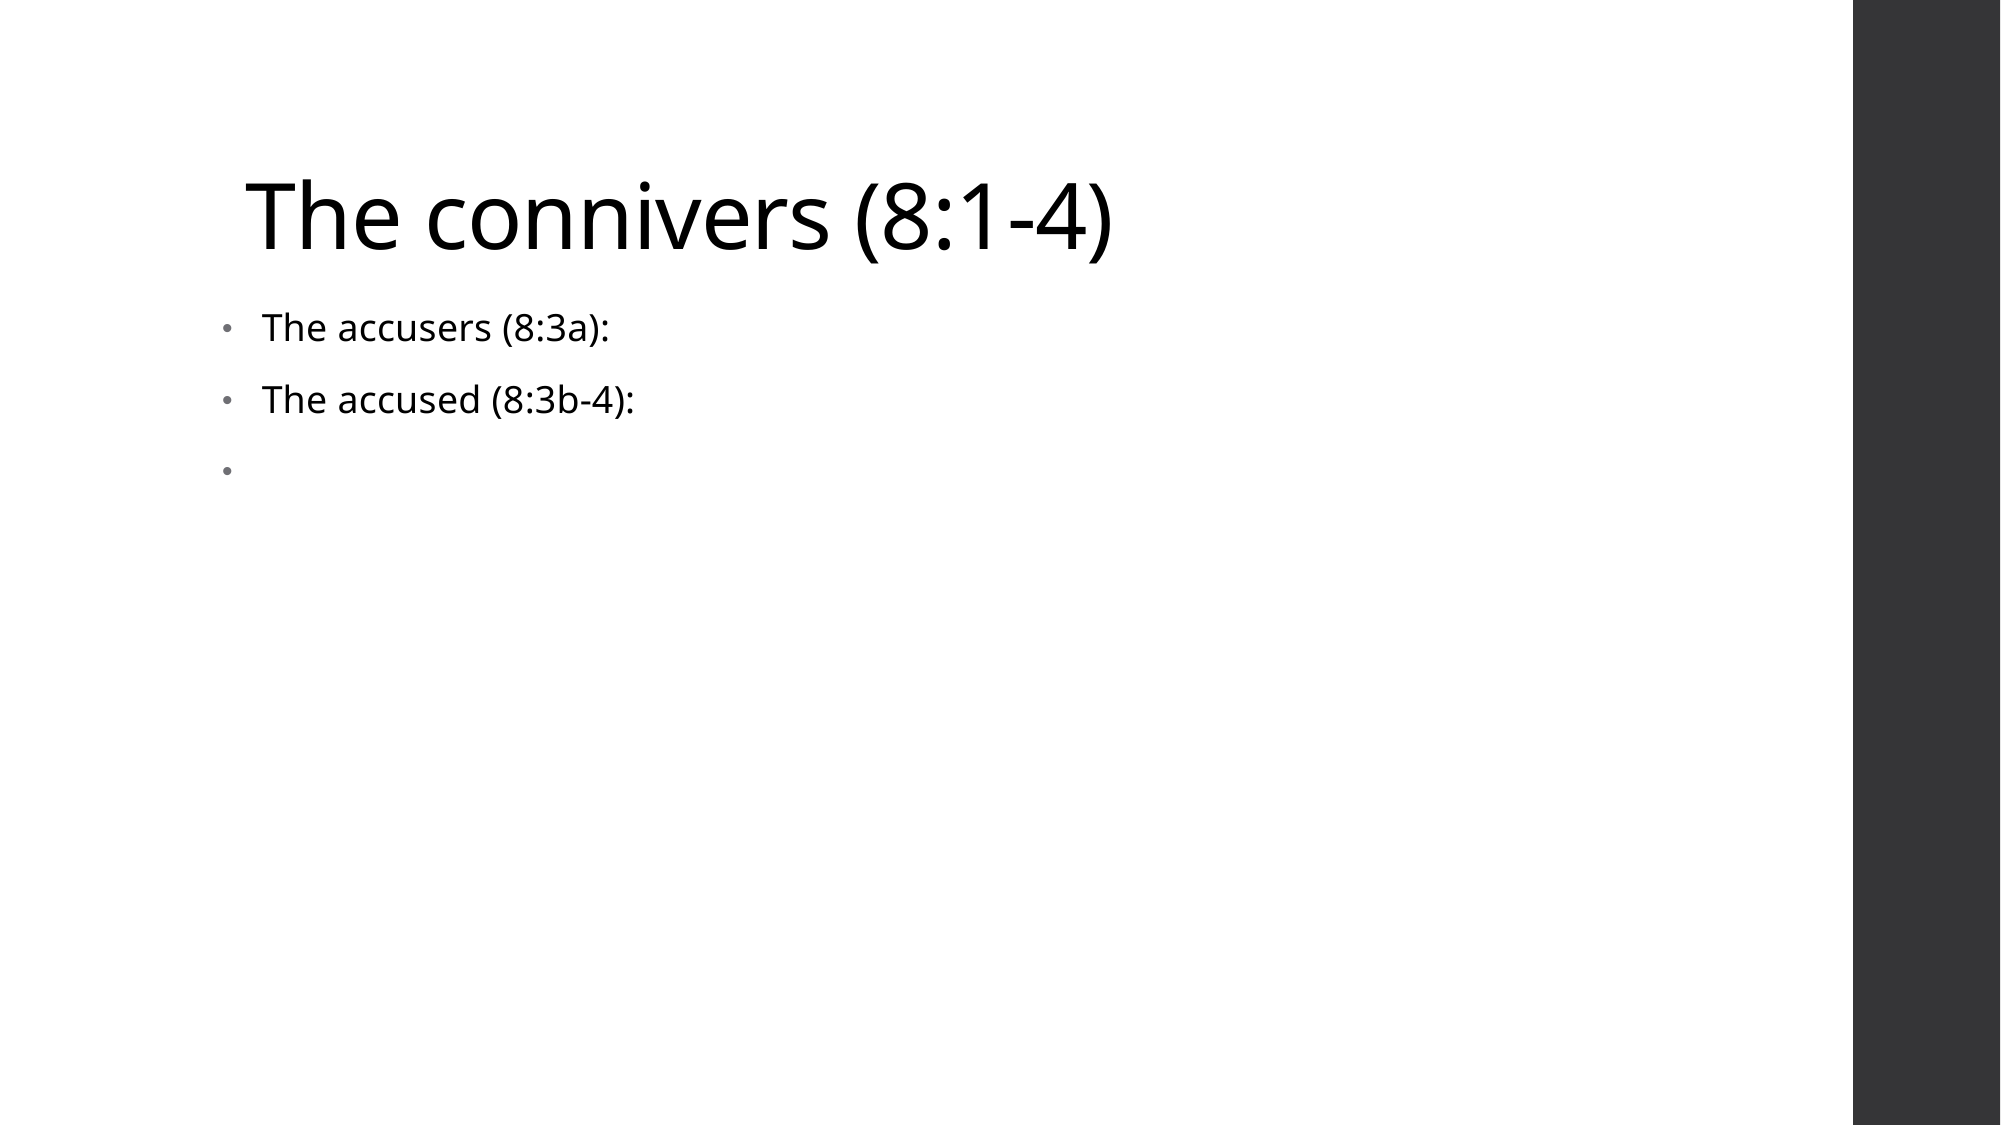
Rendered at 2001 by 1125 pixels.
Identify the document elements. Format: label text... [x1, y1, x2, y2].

list The accusers (8:3a): The accused (8:3b-4): [206, 299, 1617, 1014]
title The connivers (8:1-4) [206, 60, 1797, 278]
